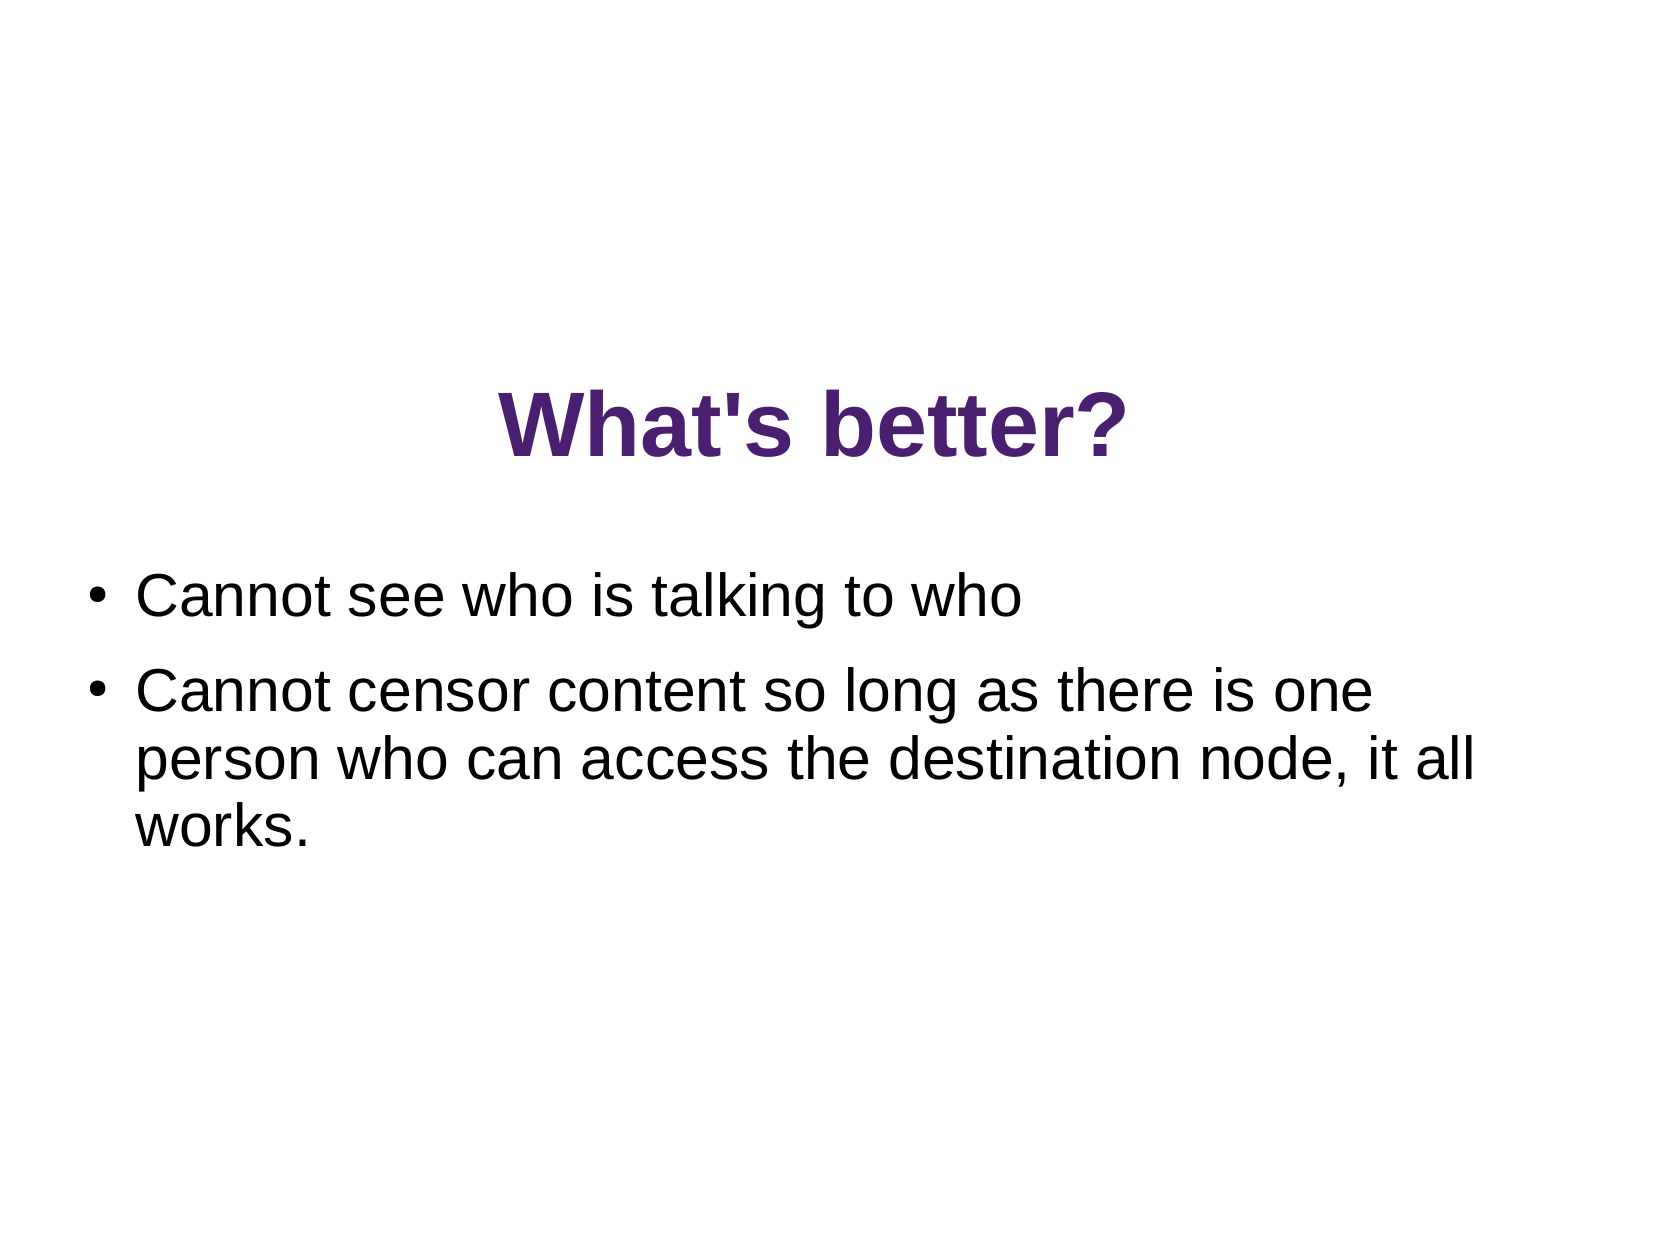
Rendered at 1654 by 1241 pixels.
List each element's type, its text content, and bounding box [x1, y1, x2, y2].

title What's better? [70, 321, 1560, 529]
list Cannot see who is talking to who Cannot censor content so long as there is one person who can access the destination node, it all works. [70, 561, 1560, 863]
